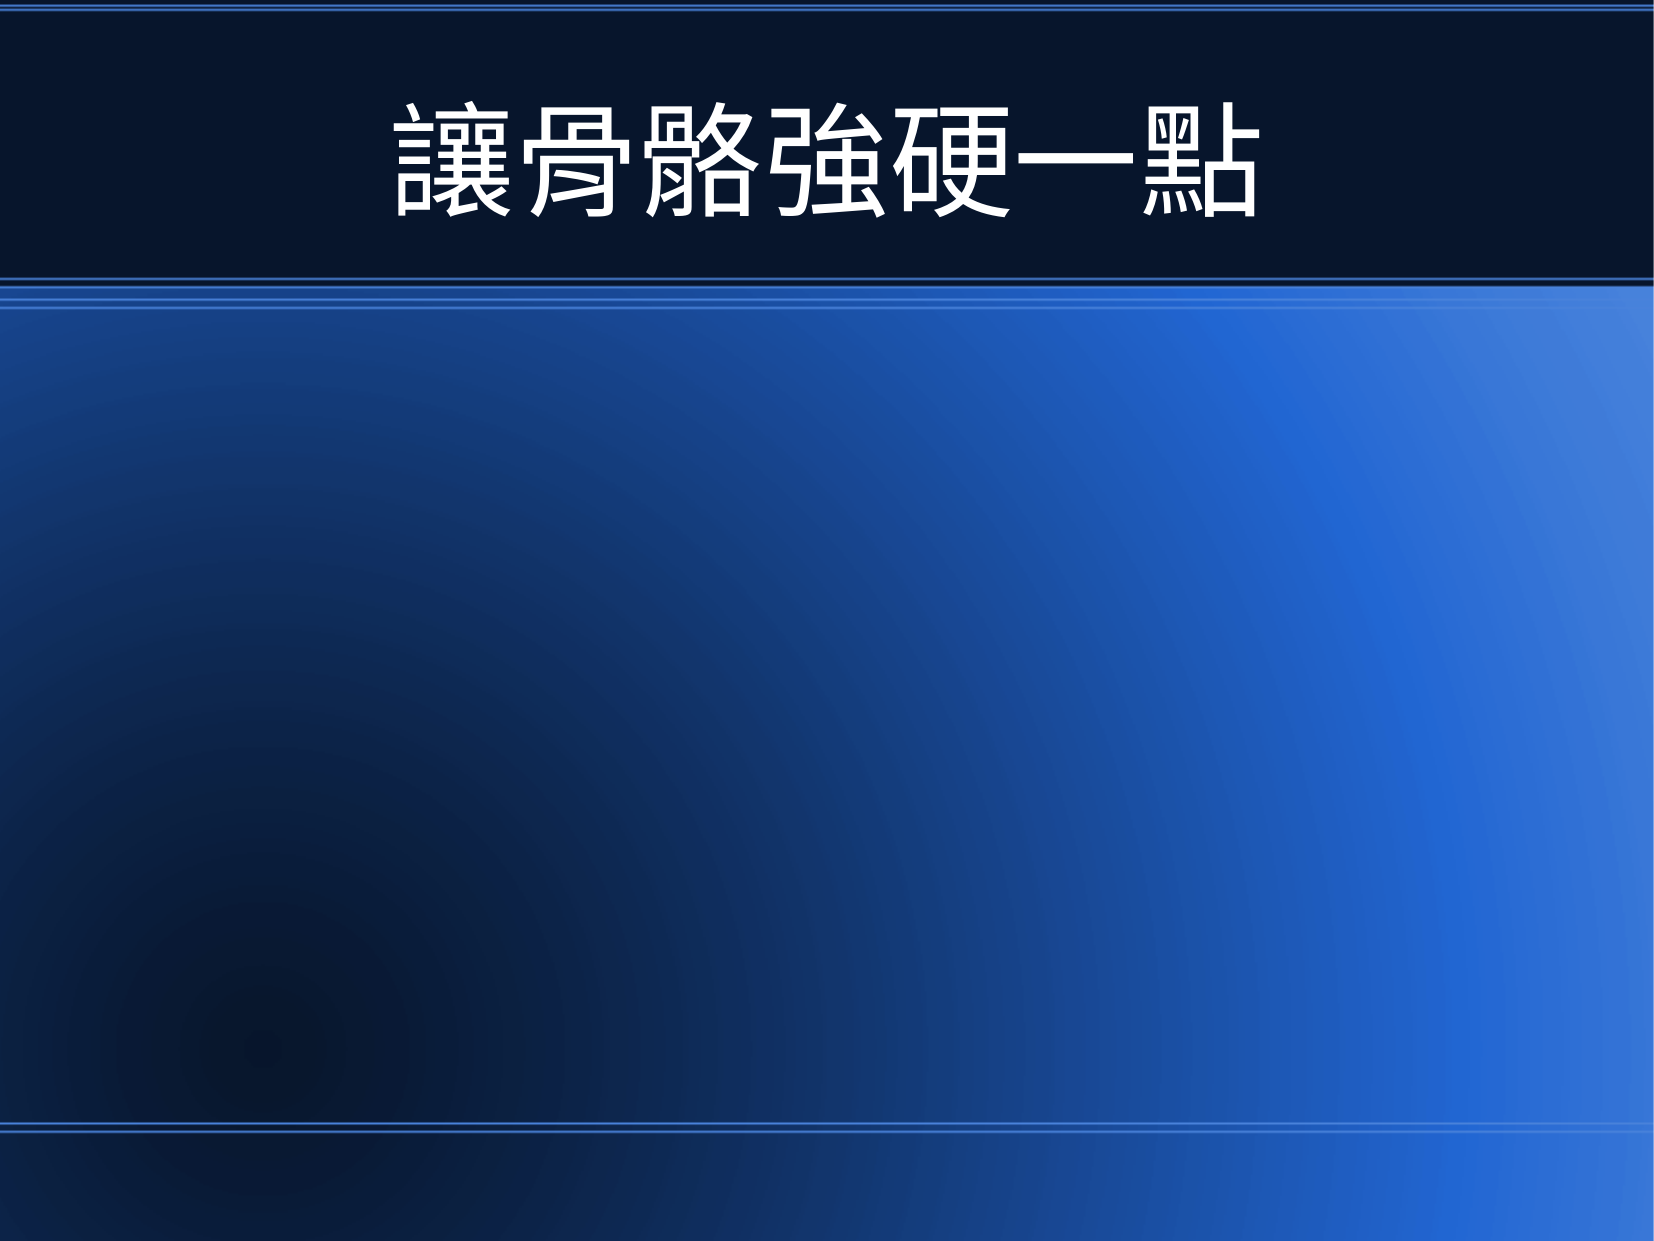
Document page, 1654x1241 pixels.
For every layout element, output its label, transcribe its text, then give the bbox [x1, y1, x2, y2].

title 讓骨骼強硬一點 [82, 49, 1571, 257]
picture [0, 0, 1654, 1241]
